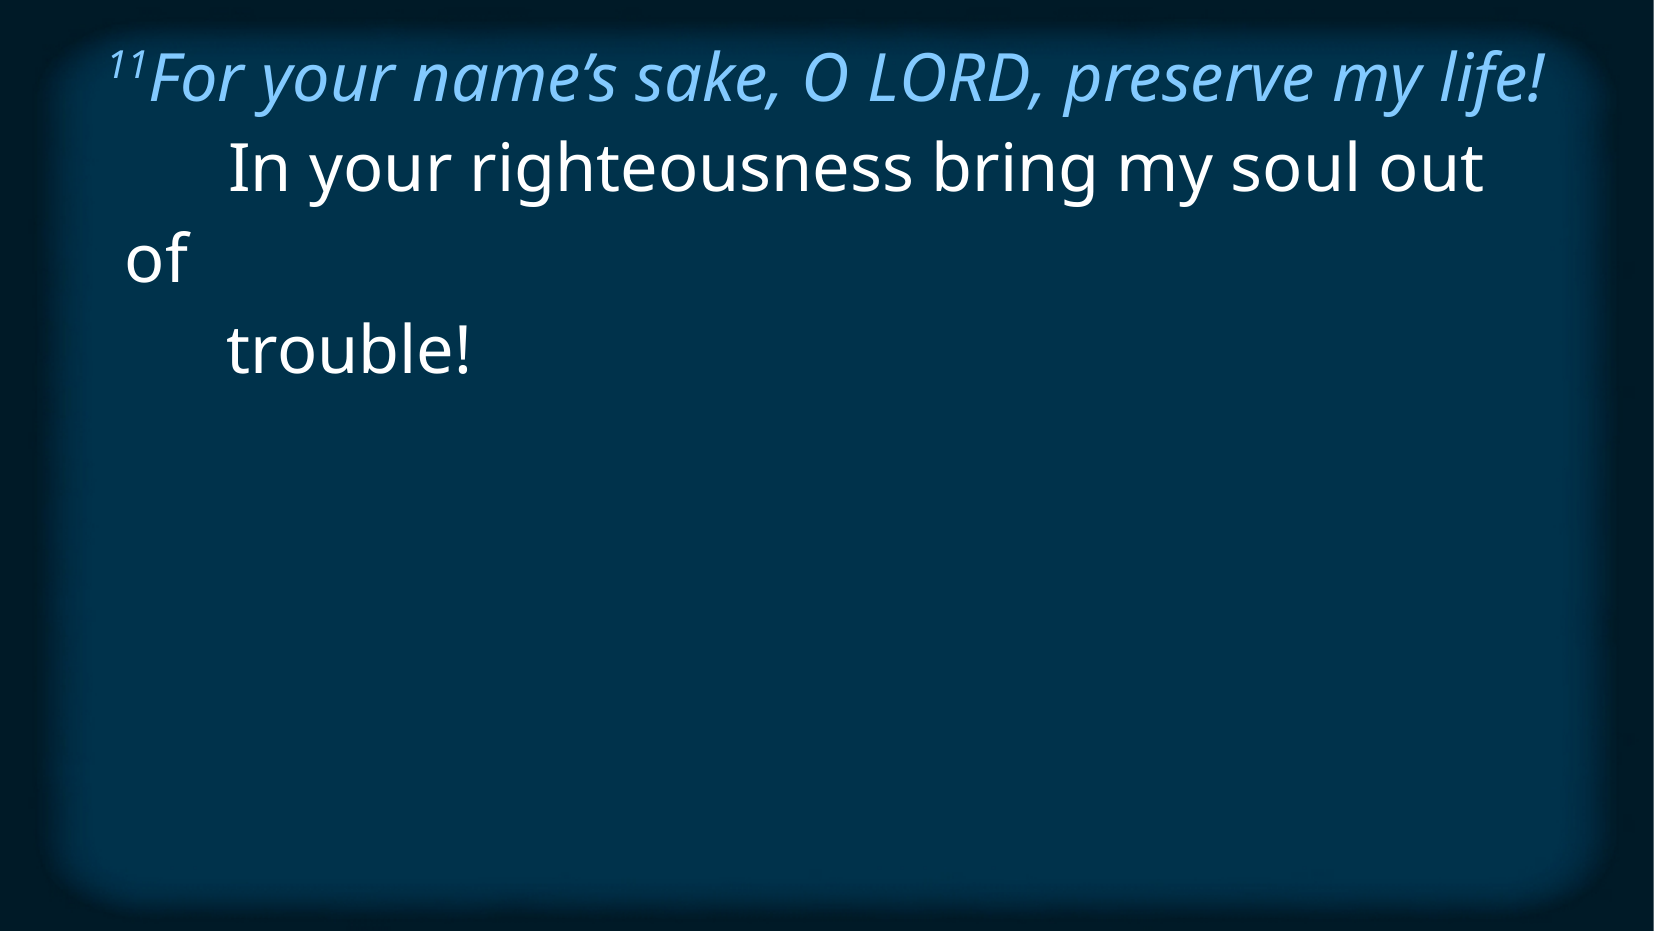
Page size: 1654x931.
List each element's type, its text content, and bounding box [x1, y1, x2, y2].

text_box 11For your name’s sake, O LORD, preserve my life! In your righteousness bring my soul out of trouble! [91, 22, 1562, 304]
picture [0, 0, 1654, 931]
